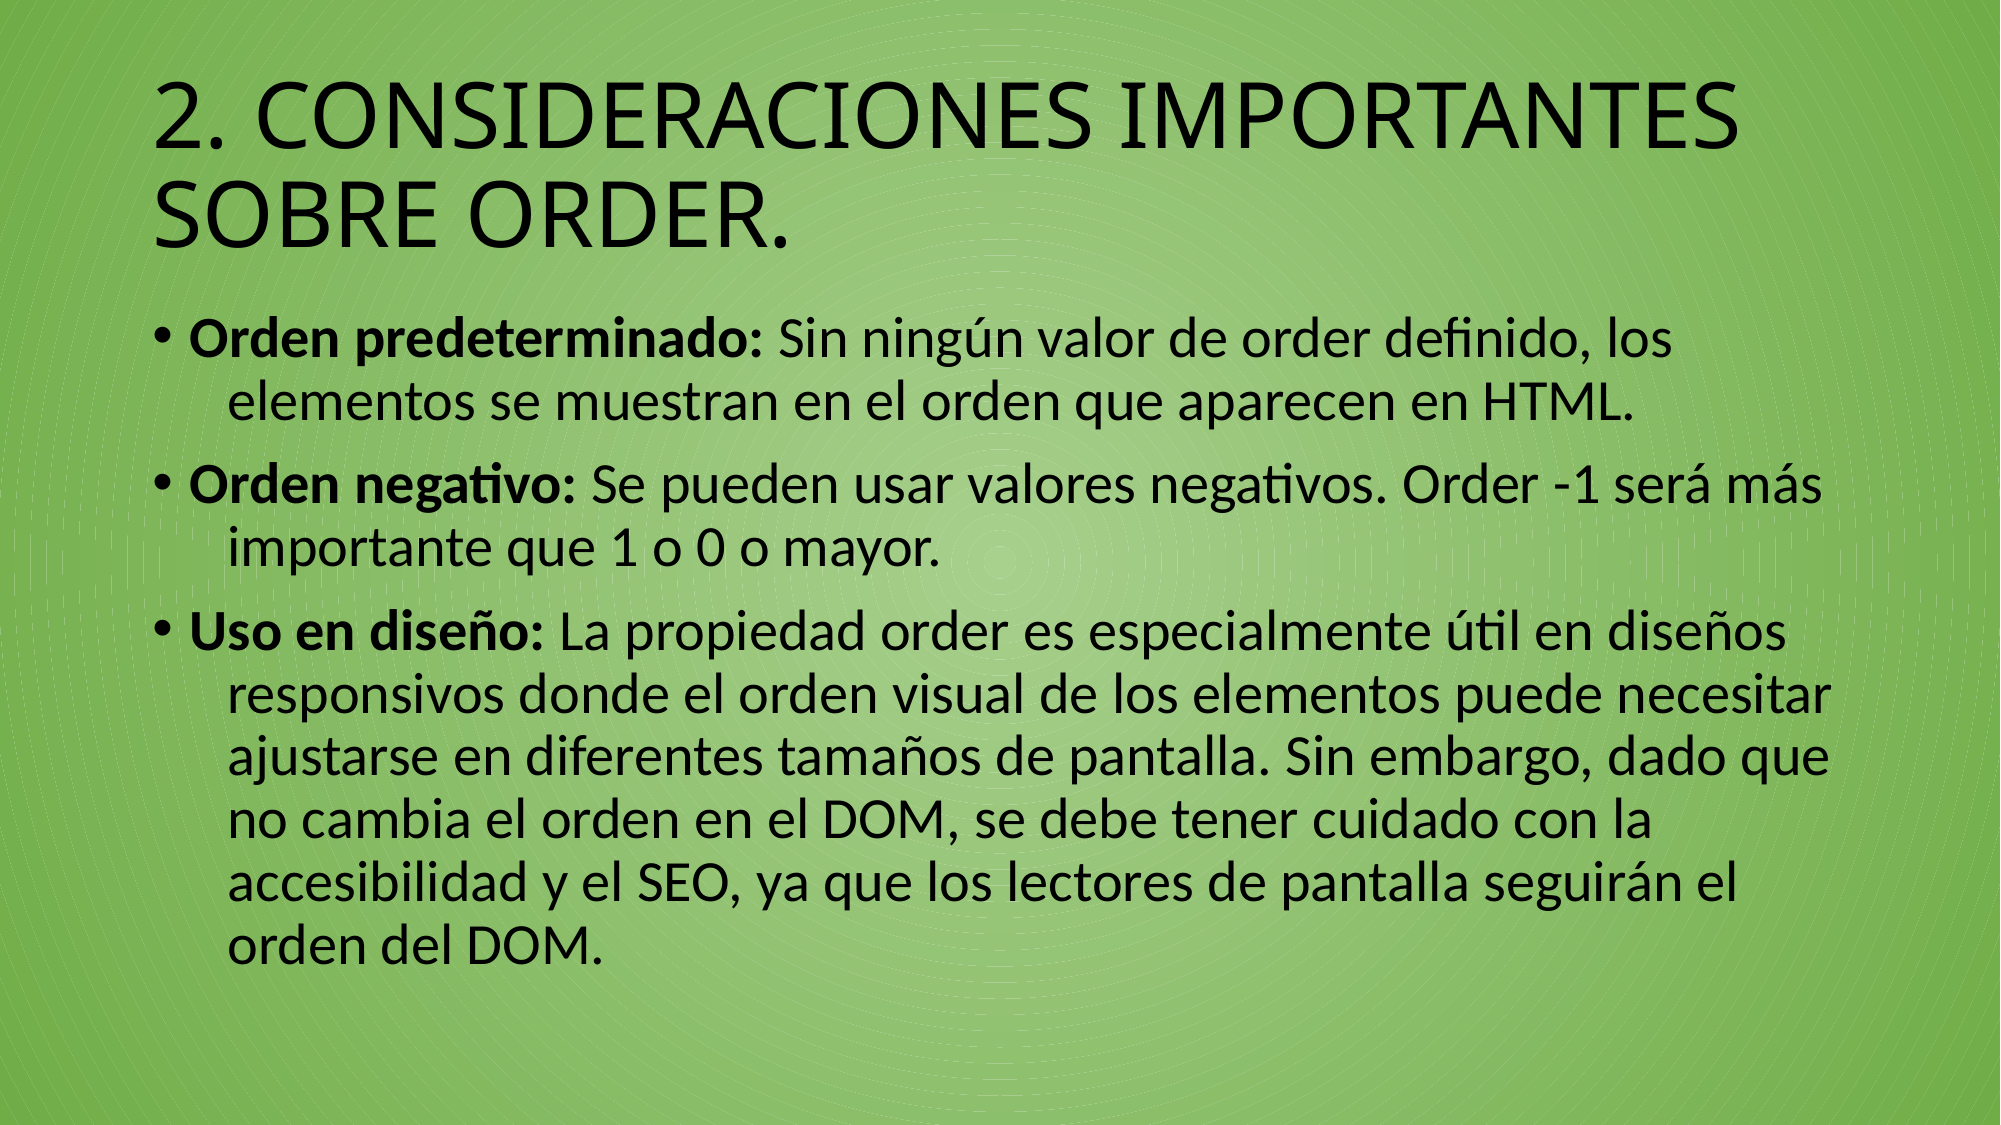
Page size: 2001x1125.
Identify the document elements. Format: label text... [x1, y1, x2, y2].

title 2. CONSIDERACIONES IMPORTANTES SOBRE ORDER. [137, 59, 1863, 278]
list Orden predeterminado: Sin ningún valor de order definido, los elementos se muestran en el orden que aparecen en HTML. Orden negativo: Se pueden usar valores negativos. Order -1 será más importante que 1 o 0 o mayor. Uso en diseño: La propiedad order es especialmente útil en diseños responsivos donde el orden visual de los elementos puede necesitar ajustarse en diferentes tamaños de pantalla. Sin embargo, dado que no cambia el orden en el DOM, se debe tener cuidado con la accesibilidad y el SEO, ya que los lectores de pantalla seguirán el orden del DOM. [137, 299, 1863, 1014]
